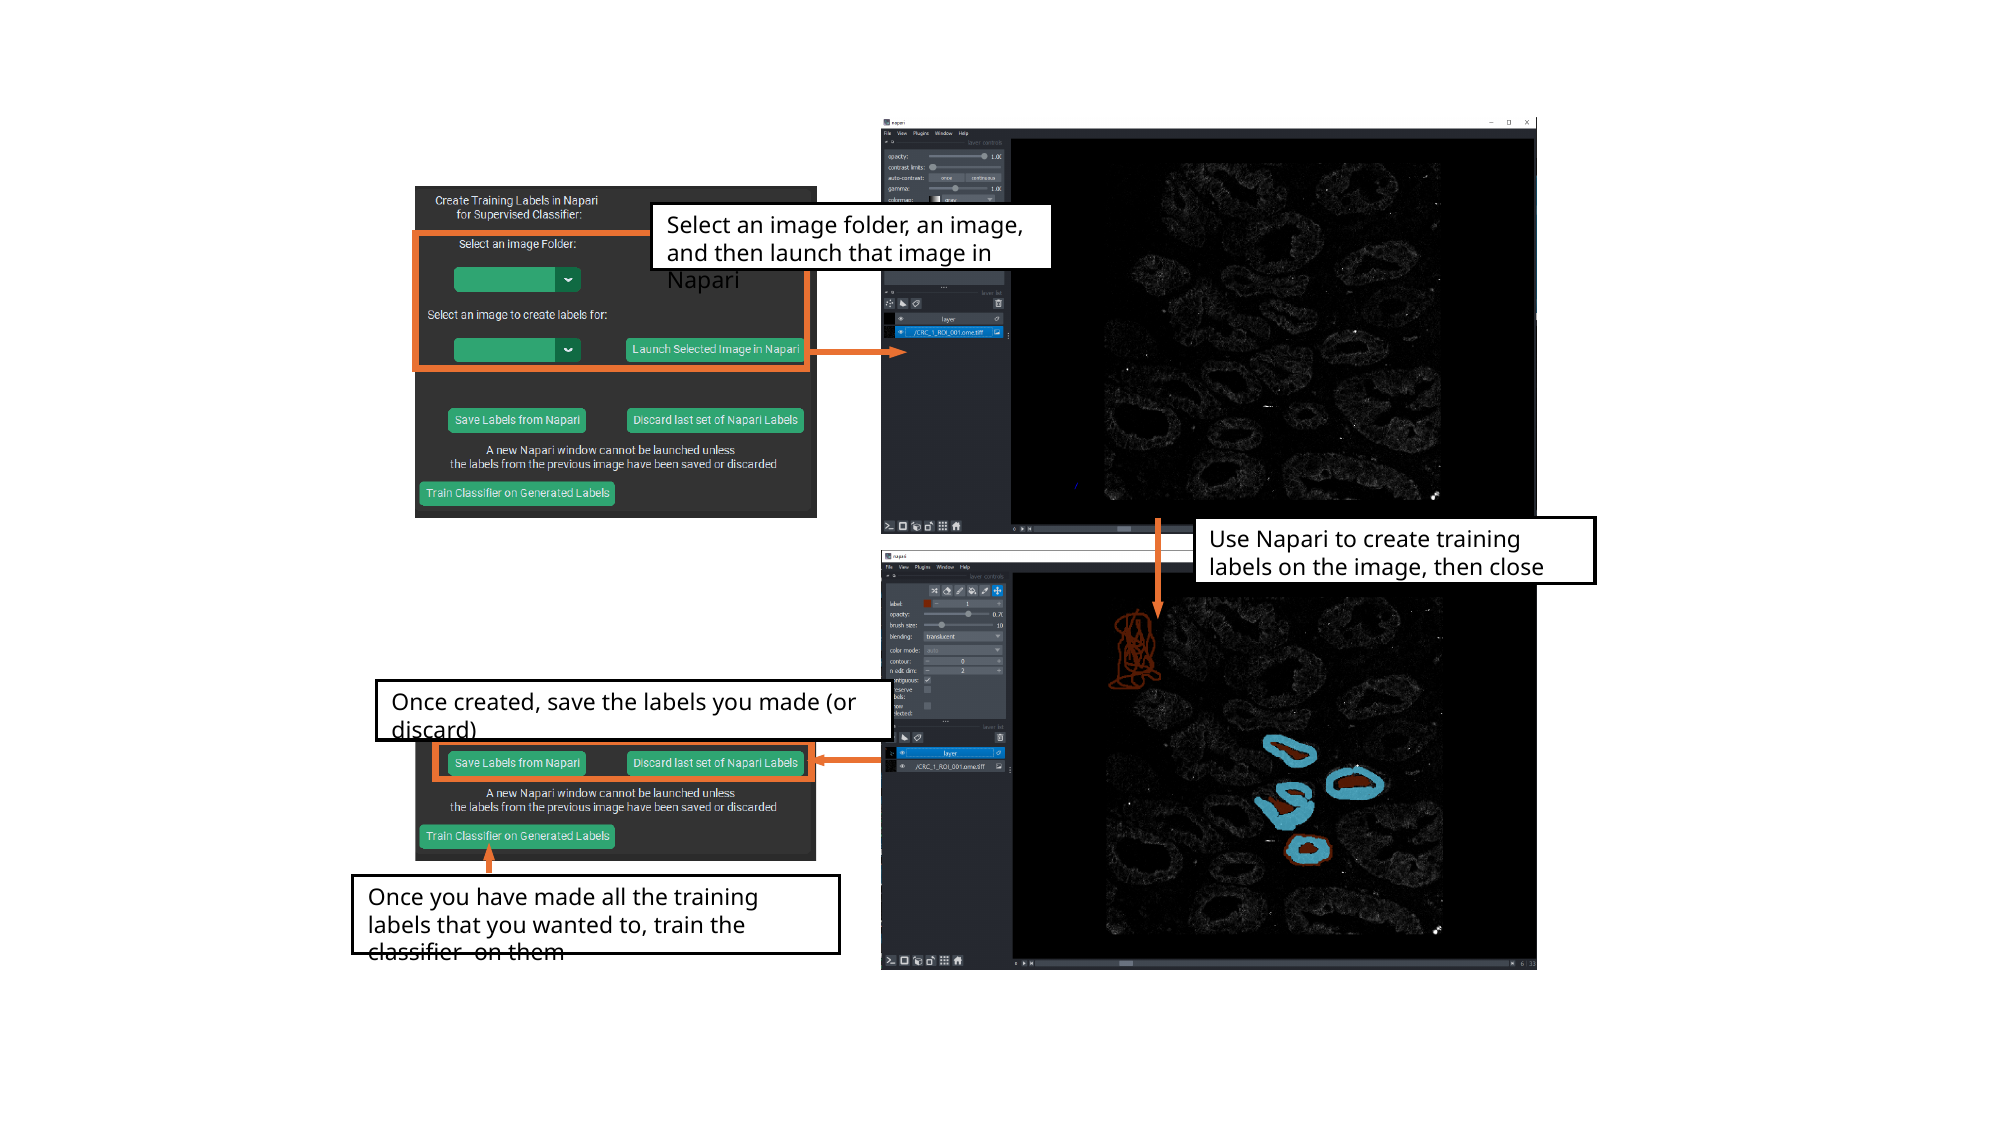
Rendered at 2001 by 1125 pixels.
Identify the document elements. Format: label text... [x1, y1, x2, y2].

picture [810, 269, 817, 349]
picture [419, 236, 804, 365]
picture [881, 117, 1537, 534]
picture [439, 745, 808, 776]
picture [881, 550, 1537, 970]
text_box Use Napari to create training labels on the image, then close Napari [1194, 518, 1595, 584]
text_box Select an image folder, an image, and then launch that image in Napari [652, 203, 1053, 269]
picture [415, 740, 817, 861]
picture [415, 186, 817, 230]
text_box Once you have made all the training labels that you wanted to, train the classifier on them [353, 875, 839, 954]
picture [415, 355, 817, 518]
text_box Once created, save the labels you made (or discard) [376, 680, 893, 740]
